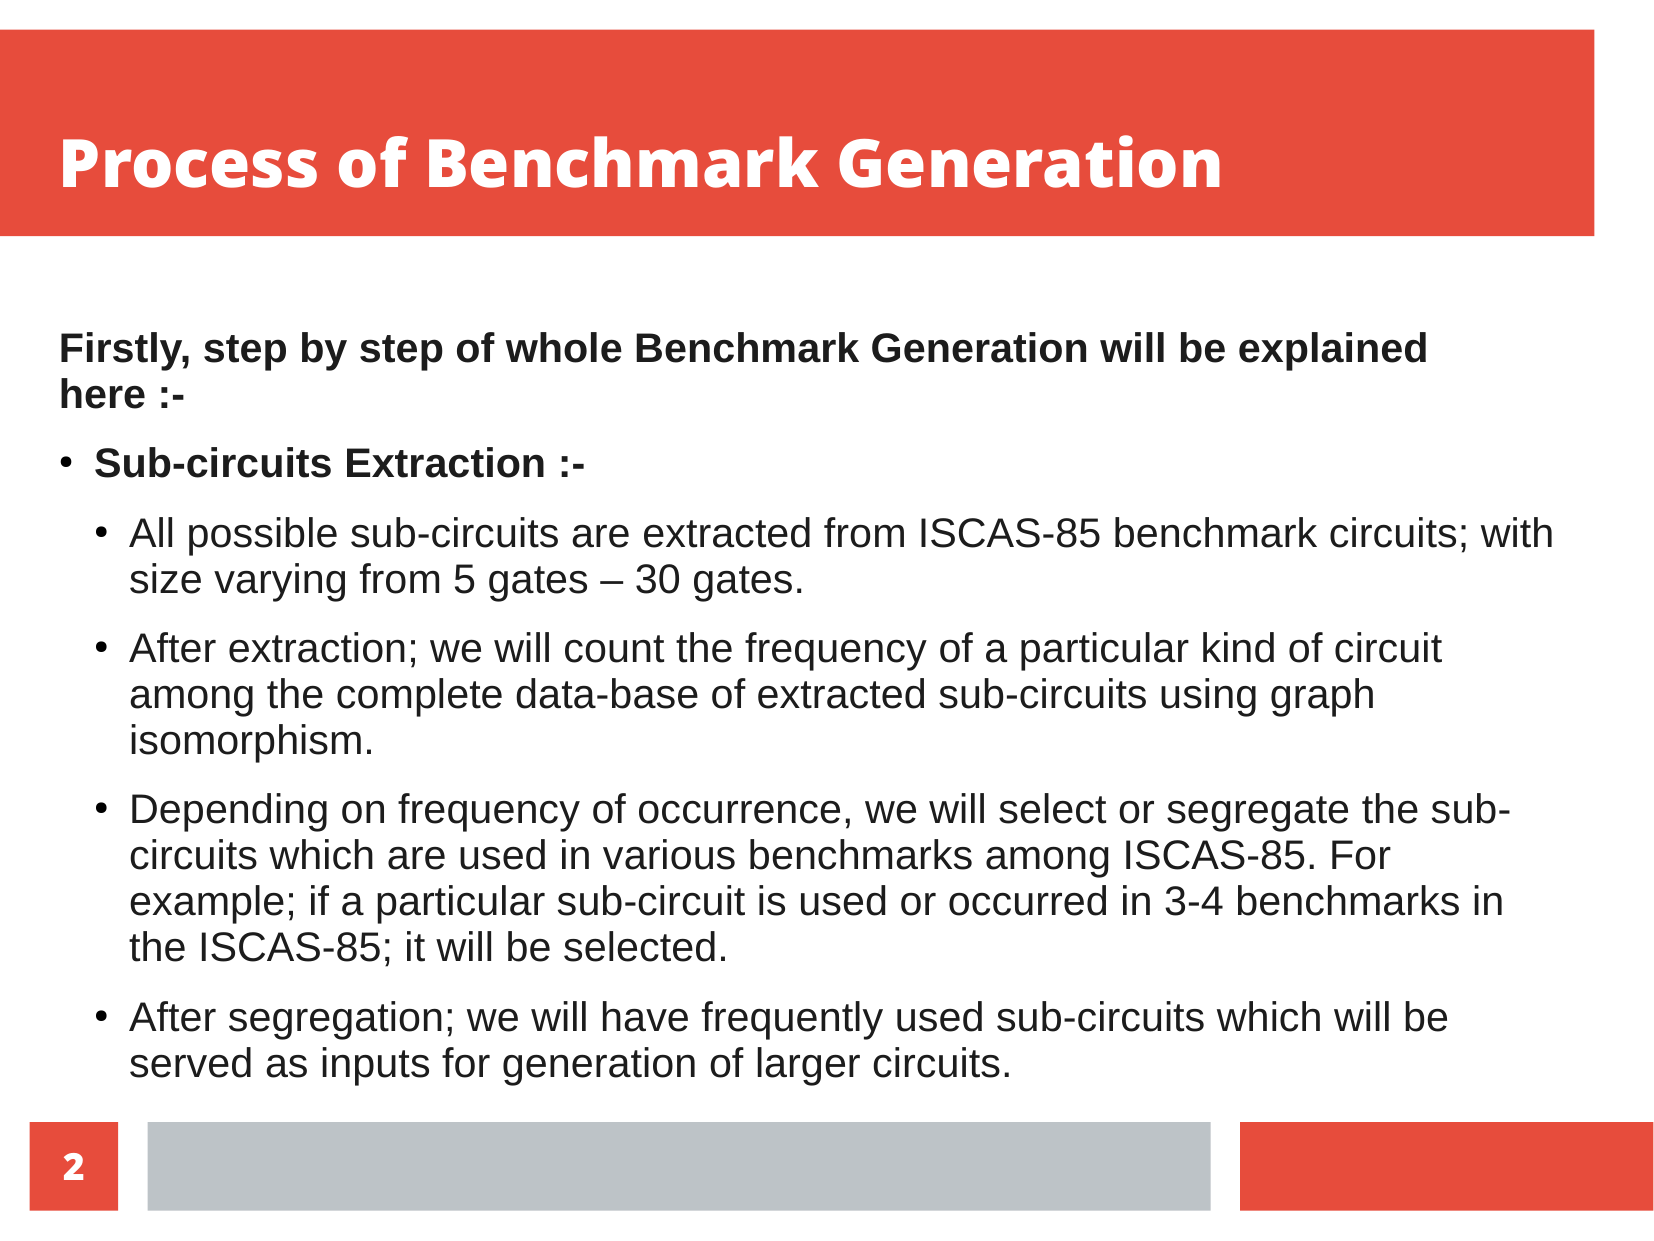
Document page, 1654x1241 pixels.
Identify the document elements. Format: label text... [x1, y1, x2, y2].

title Process of Benchmark Generation [59, 59, 1595, 207]
list Firstly, step by step of whole Benchmark Generation will be explained here :- Sub-circuits Extraction :- All possible sub-circuits are extracted from ISCAS-85 benchmark circuits; with size varying from 5 gates – 30 gates. After extraction; we will count the frequency of a particular kind of circuit among the complete data-base of extracted sub-circuits using graph isomorphism. Depending on frequency of occurrence, we will select or segregate the sub-circuits which are used in various benchmarks among ISCAS-85. For example; if a particular sub-circuit is used or occurred in 3-4 benchmarks in the ISCAS-85; it will be selected. After segregation; we will have frequently used sub-circuits which will be served as inputs for generation of larger circuits. [59, 324, 1565, 1093]
